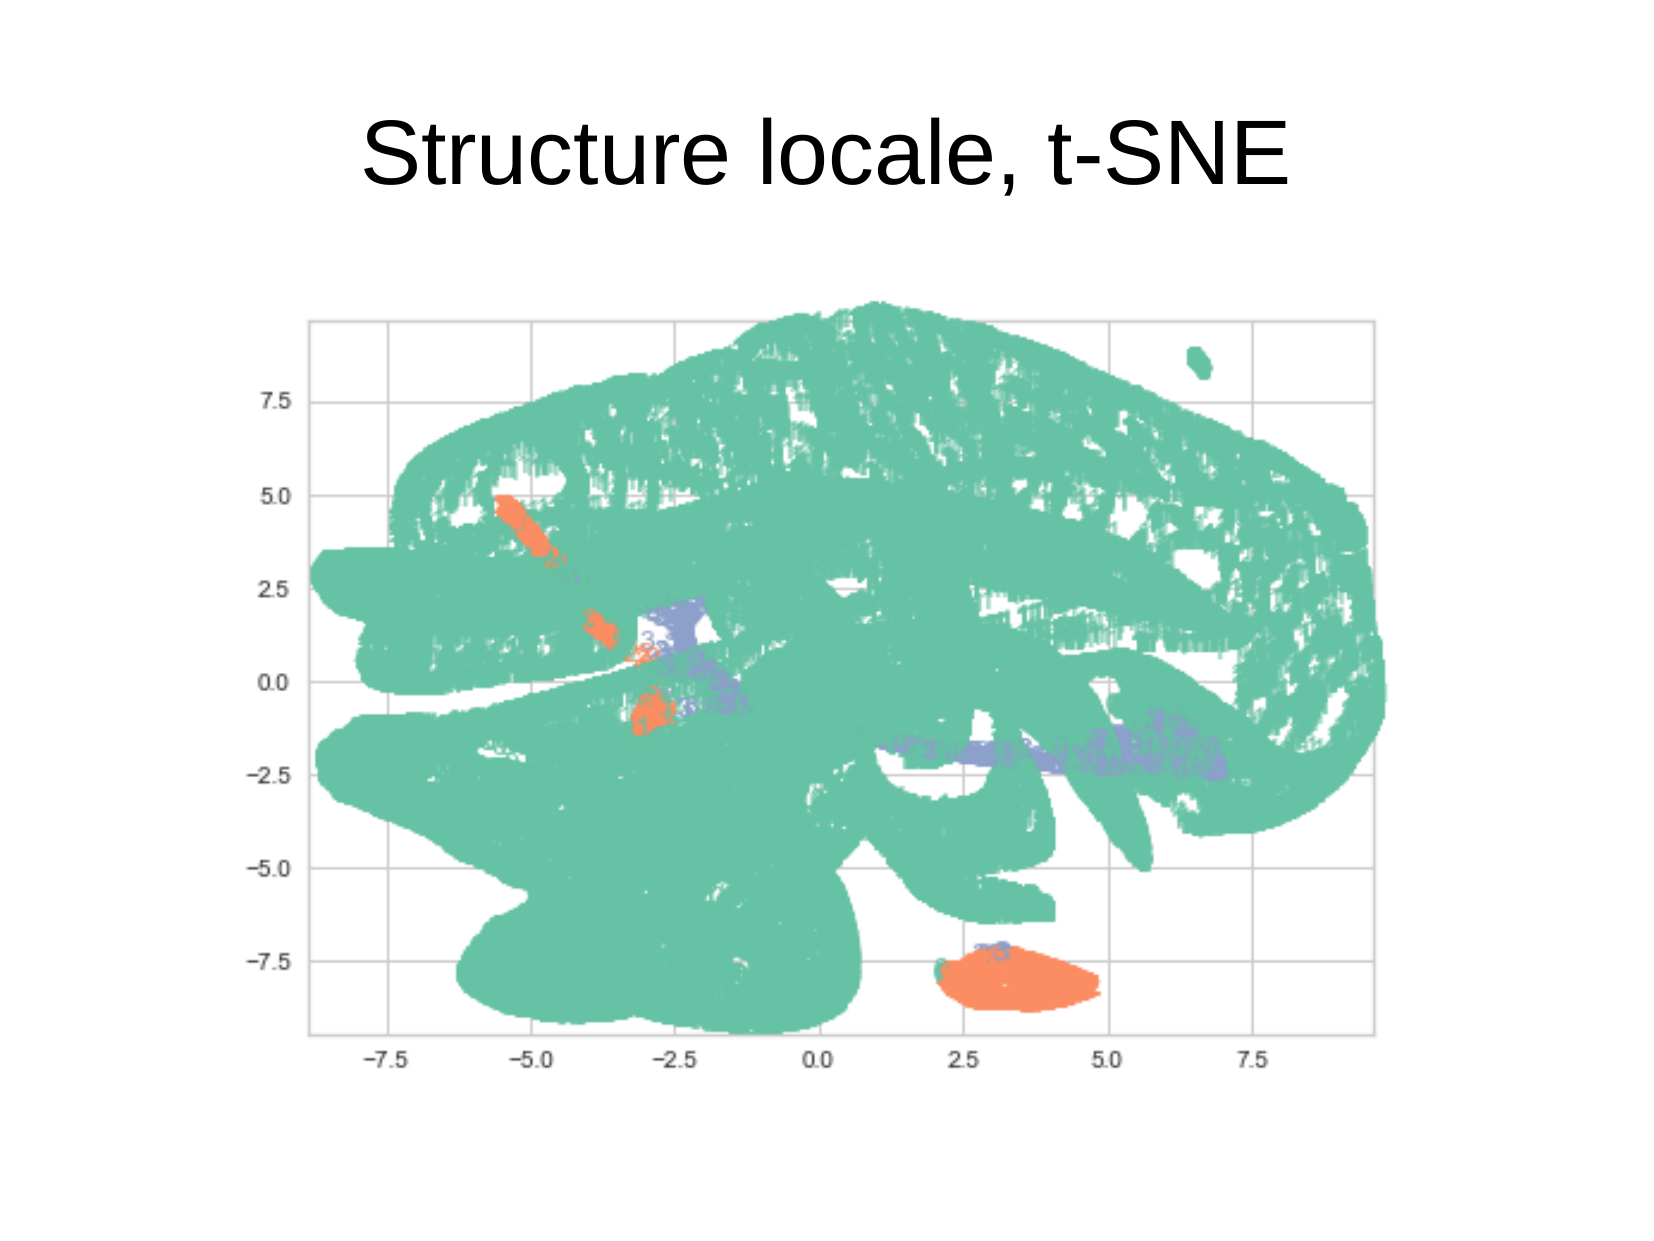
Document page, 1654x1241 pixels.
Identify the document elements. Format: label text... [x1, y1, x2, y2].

picture [230, 290, 1424, 1109]
title Structure locale, t-SNE [82, 49, 1571, 257]
